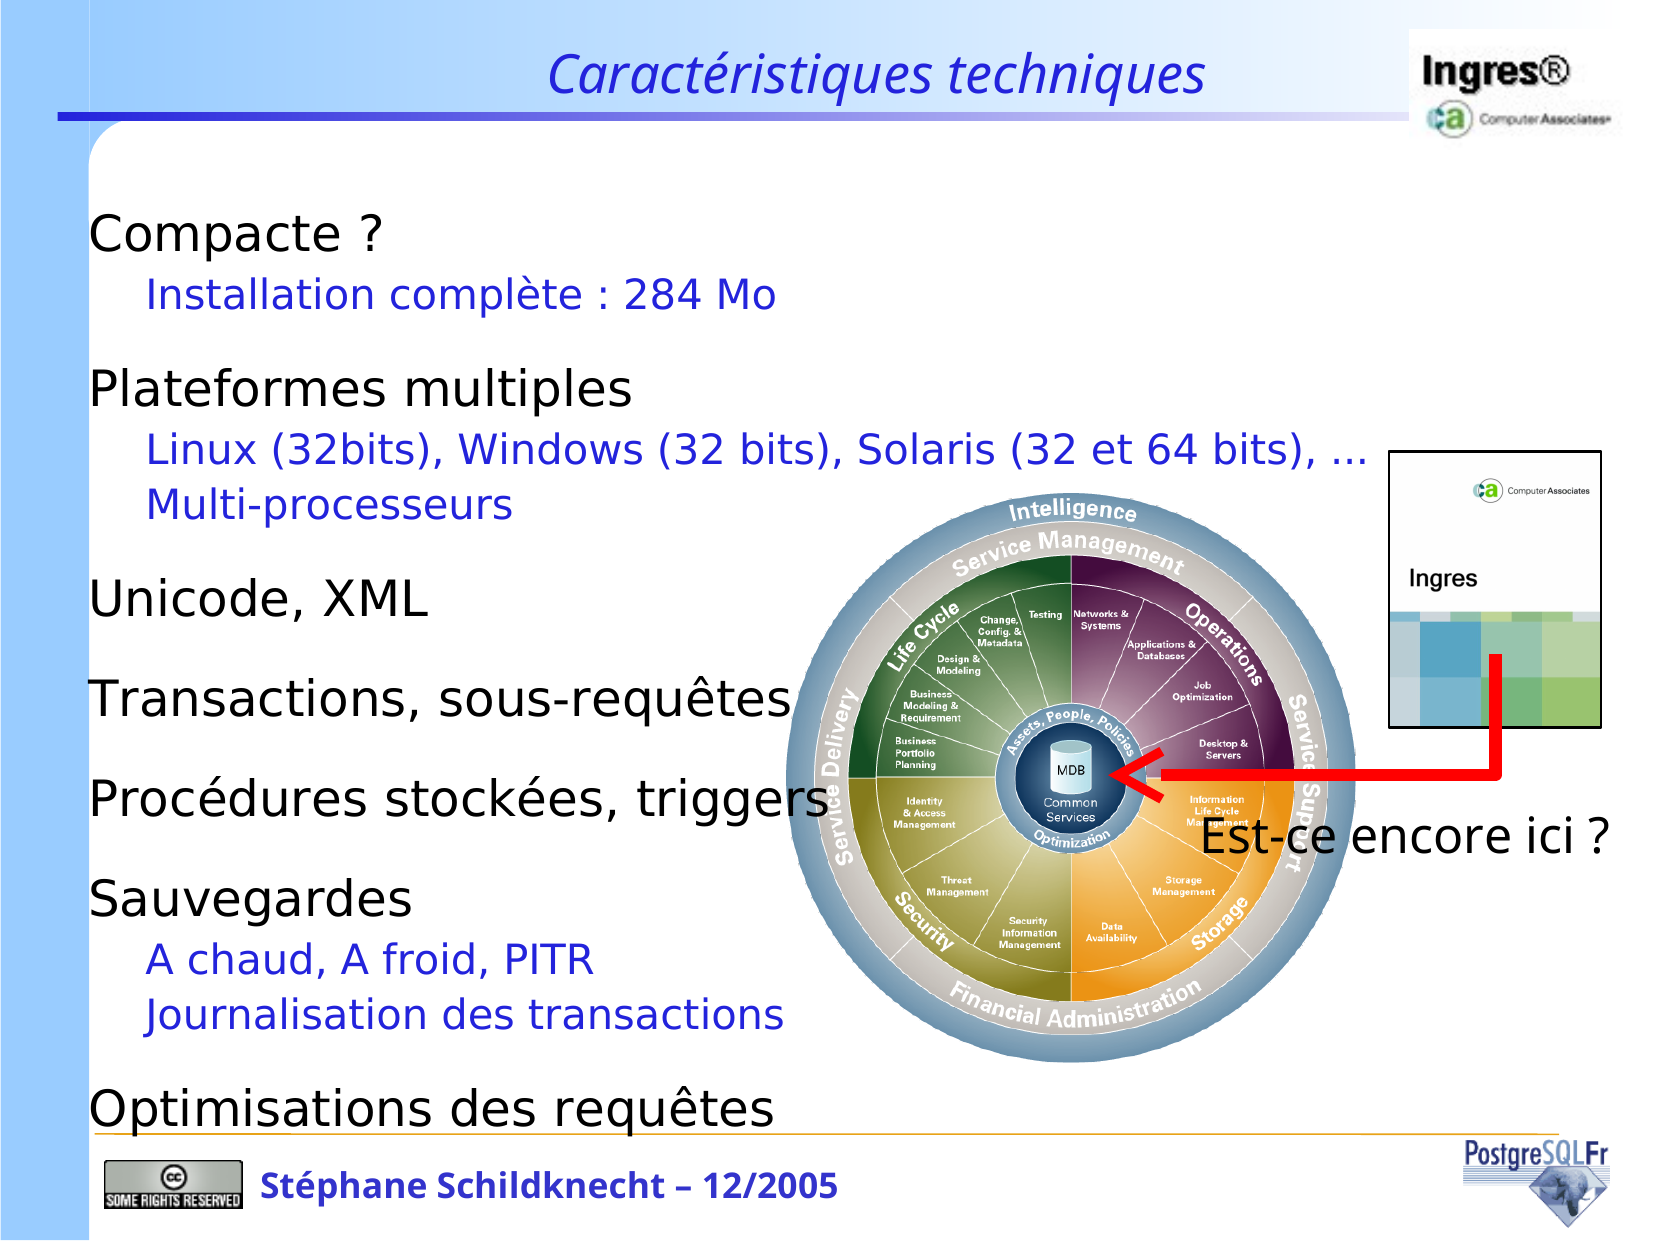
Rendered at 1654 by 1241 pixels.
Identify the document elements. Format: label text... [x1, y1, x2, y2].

picture [1547, 453, 1600, 726]
list Compacte ? Installation complète : 284 Mo Plateformes multiples Linux (32bits), Windows (32 bits), Solaris (32 et 64 bits), ... Multi-processeurs Unicode, XML Transactions, sous-requêtes Procédures stockées, triggers Sauvegardes A chaud, A froid, PITR Journalisation des transactions Optimisations des requêtes [88, 175, 1547, 1107]
picture [1462, 1139, 1610, 1228]
text_box Est-ce encore ici ? [1547, 795, 1612, 852]
picture [104, 1160, 243, 1209]
picture [1409, 29, 1625, 150]
title Caractéristiques techniques [383, 0, 1371, 148]
